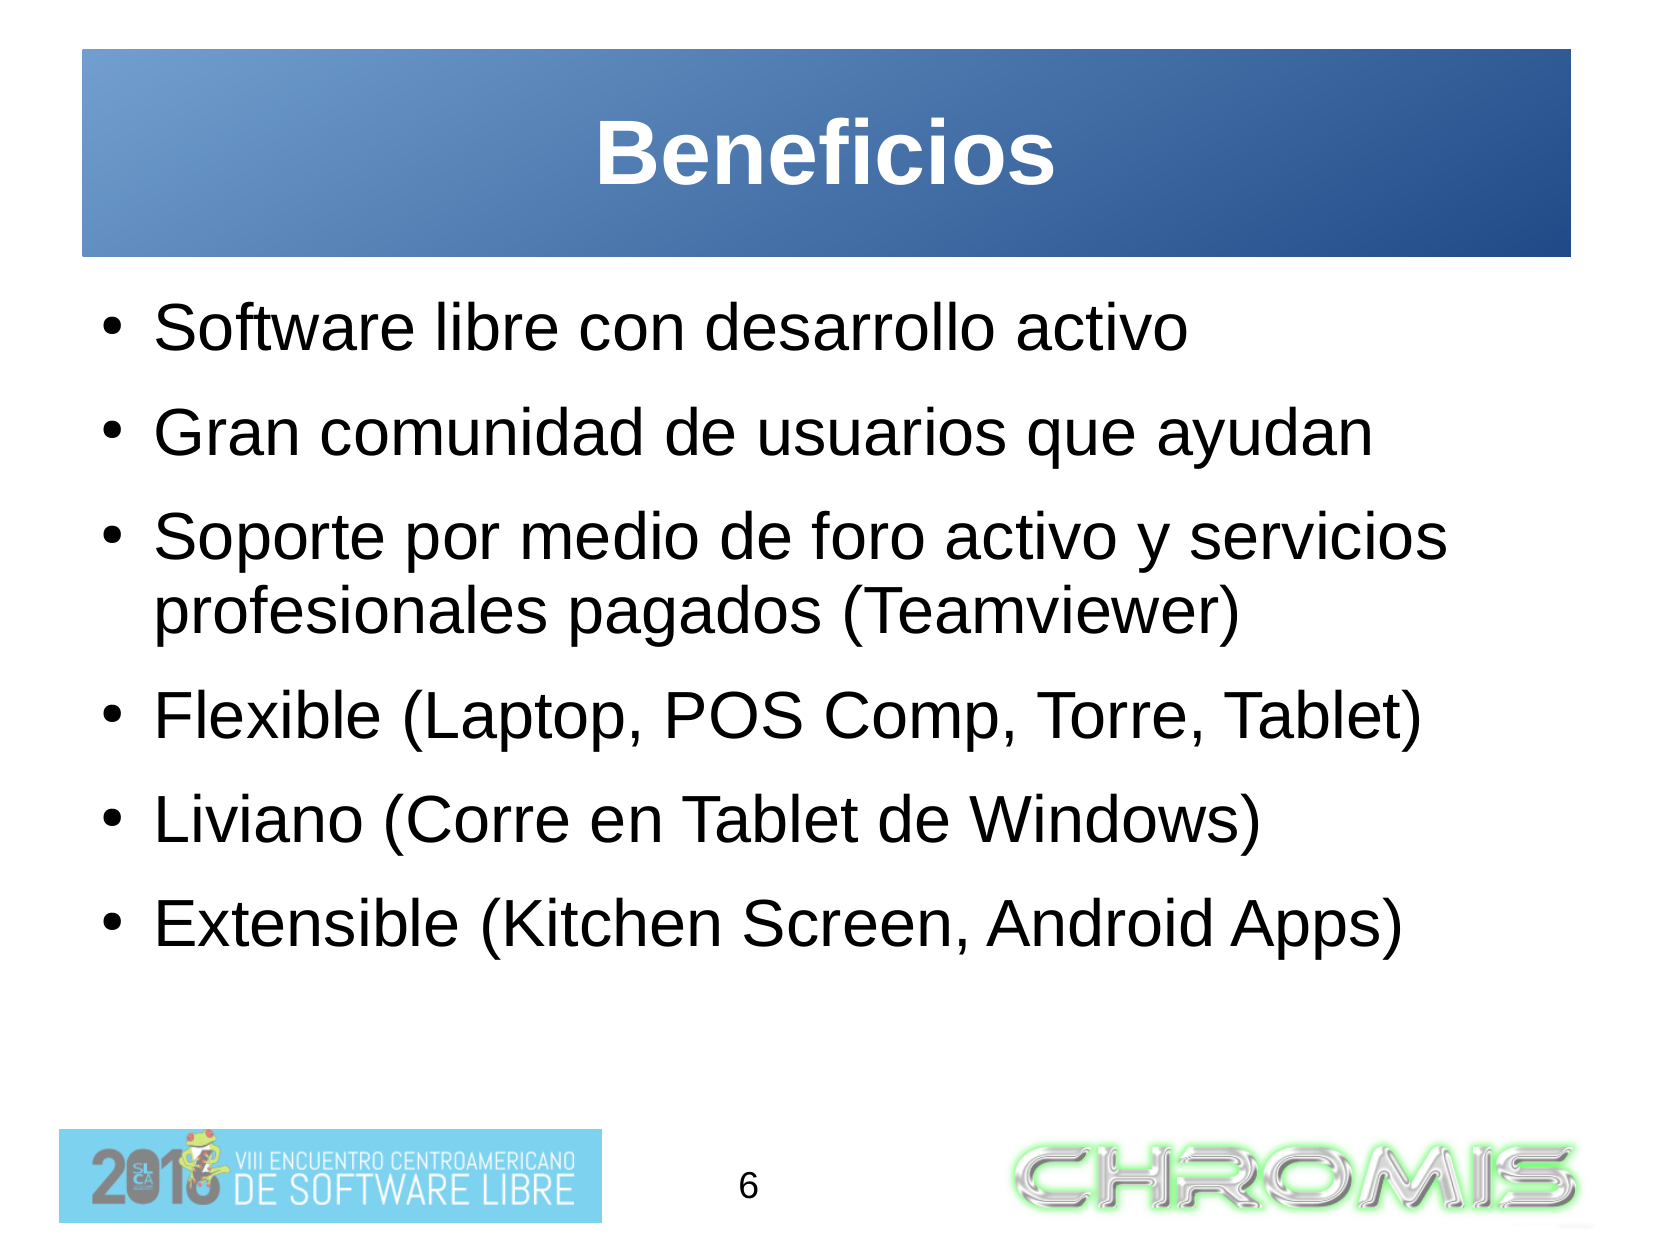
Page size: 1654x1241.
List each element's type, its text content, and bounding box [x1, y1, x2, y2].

title Beneficios [82, 49, 1571, 257]
list Software libre con desarrollo activo Gran comunidad de usuarios que ayudan Soporte por medio de foro activo y servicios profesionales pagados (Teamviewer) Flexible (Laptop, POS Comp, Torre, Tablet) Liviano (Corre en Tablet de Windows) Extensible (Kitchen Screen, Android Apps) [82, 290, 1571, 1010]
